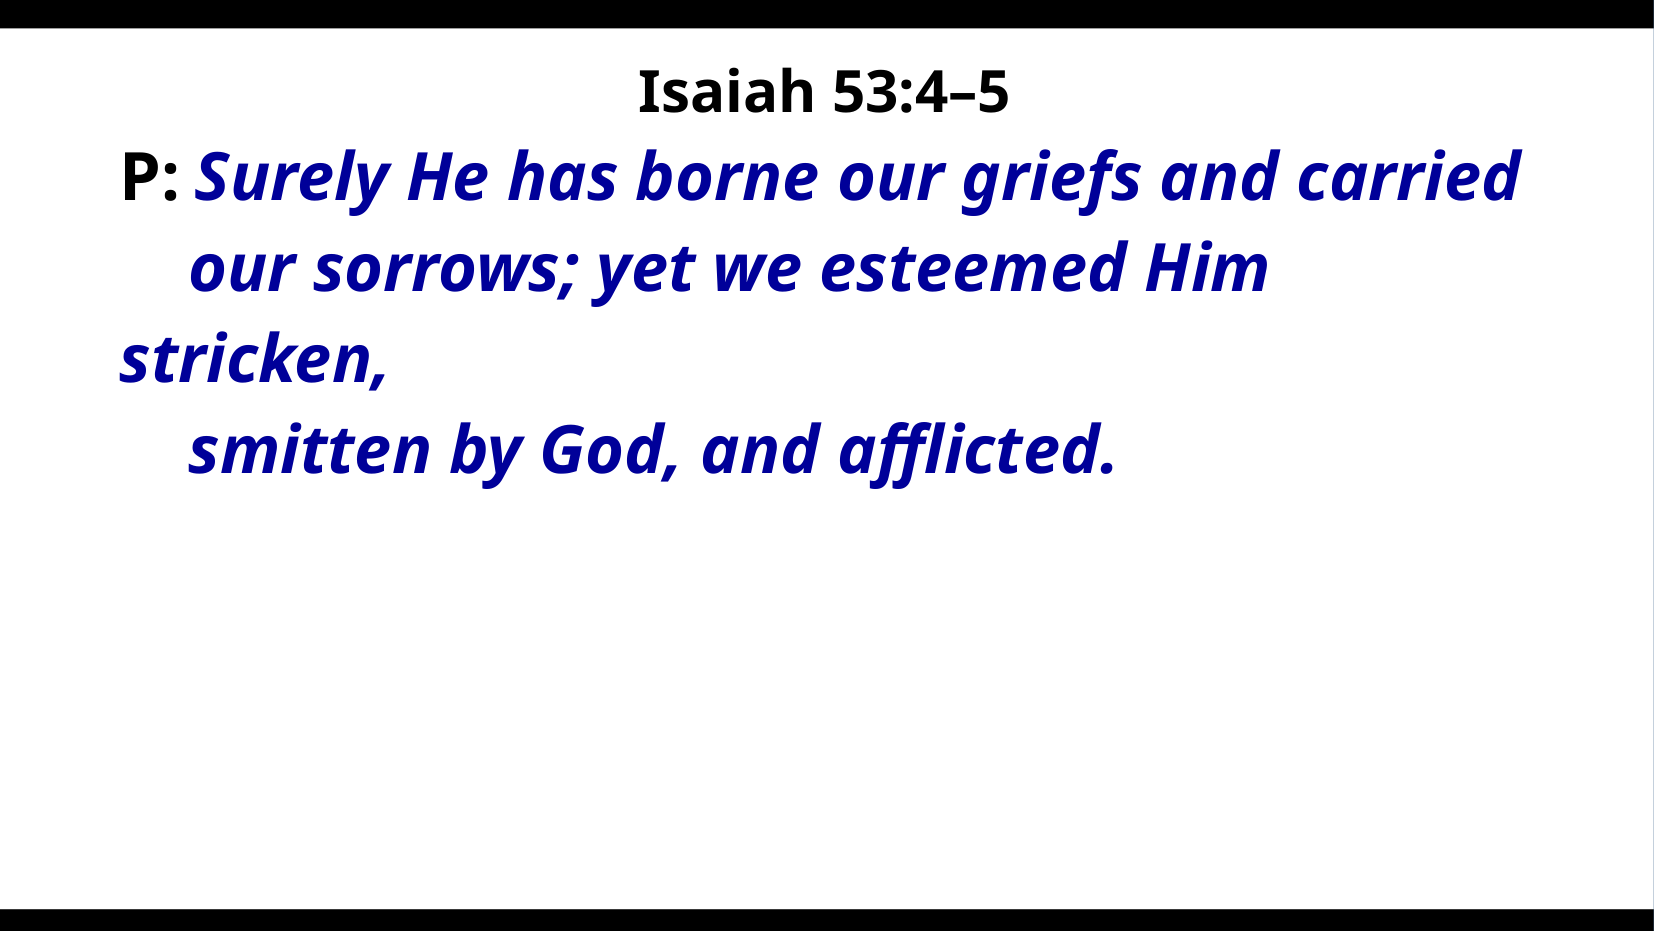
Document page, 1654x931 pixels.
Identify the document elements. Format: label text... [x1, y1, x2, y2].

text_box Isaiah 53:4–5 P: Surely He has borne our griefs and carried our sorrows; yet we esteemed Him stricken, smitten by God, and afflicted. [105, 42, 1546, 402]
picture [0, 0, 1654, 931]
